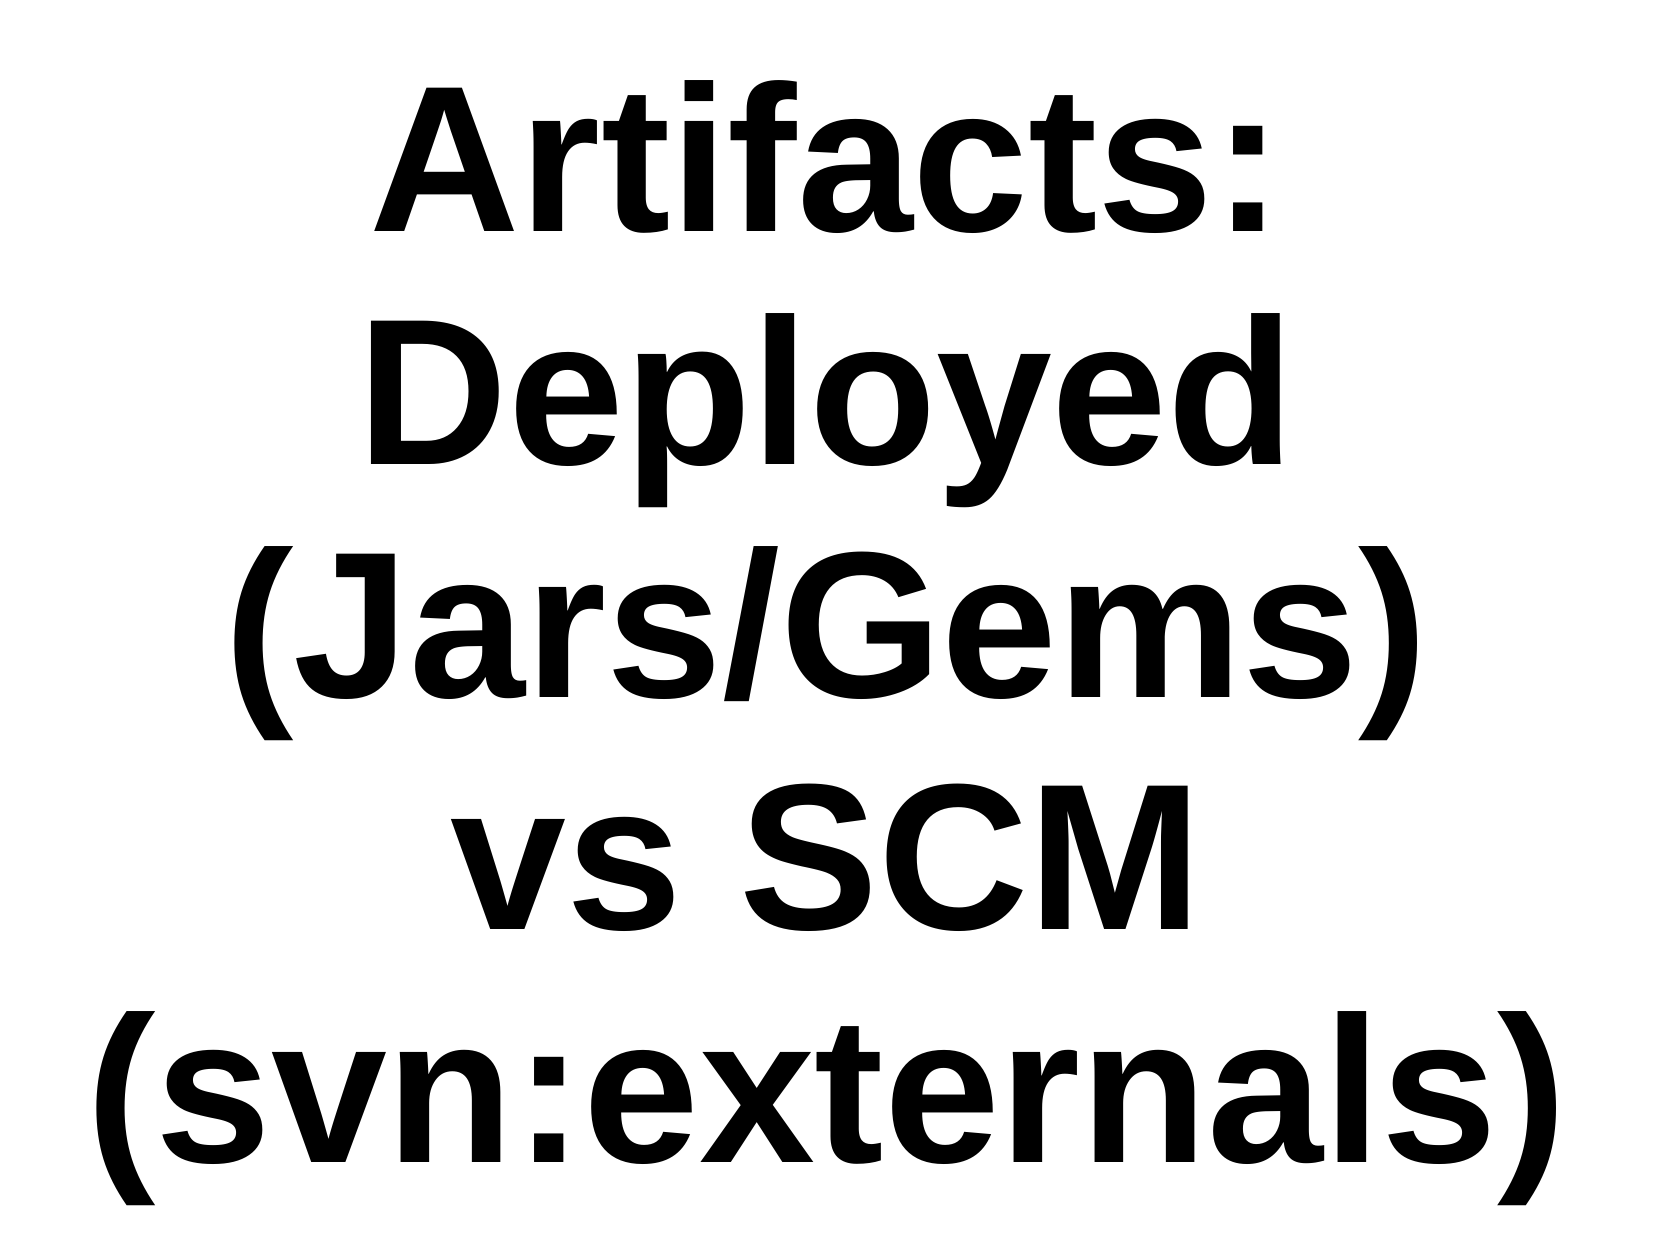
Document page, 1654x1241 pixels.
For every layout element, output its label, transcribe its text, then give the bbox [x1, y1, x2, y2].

title Artifacts: Deployed (Jars/Gems) vs SCM (svn:externals) [82, 41, 1571, 1209]
